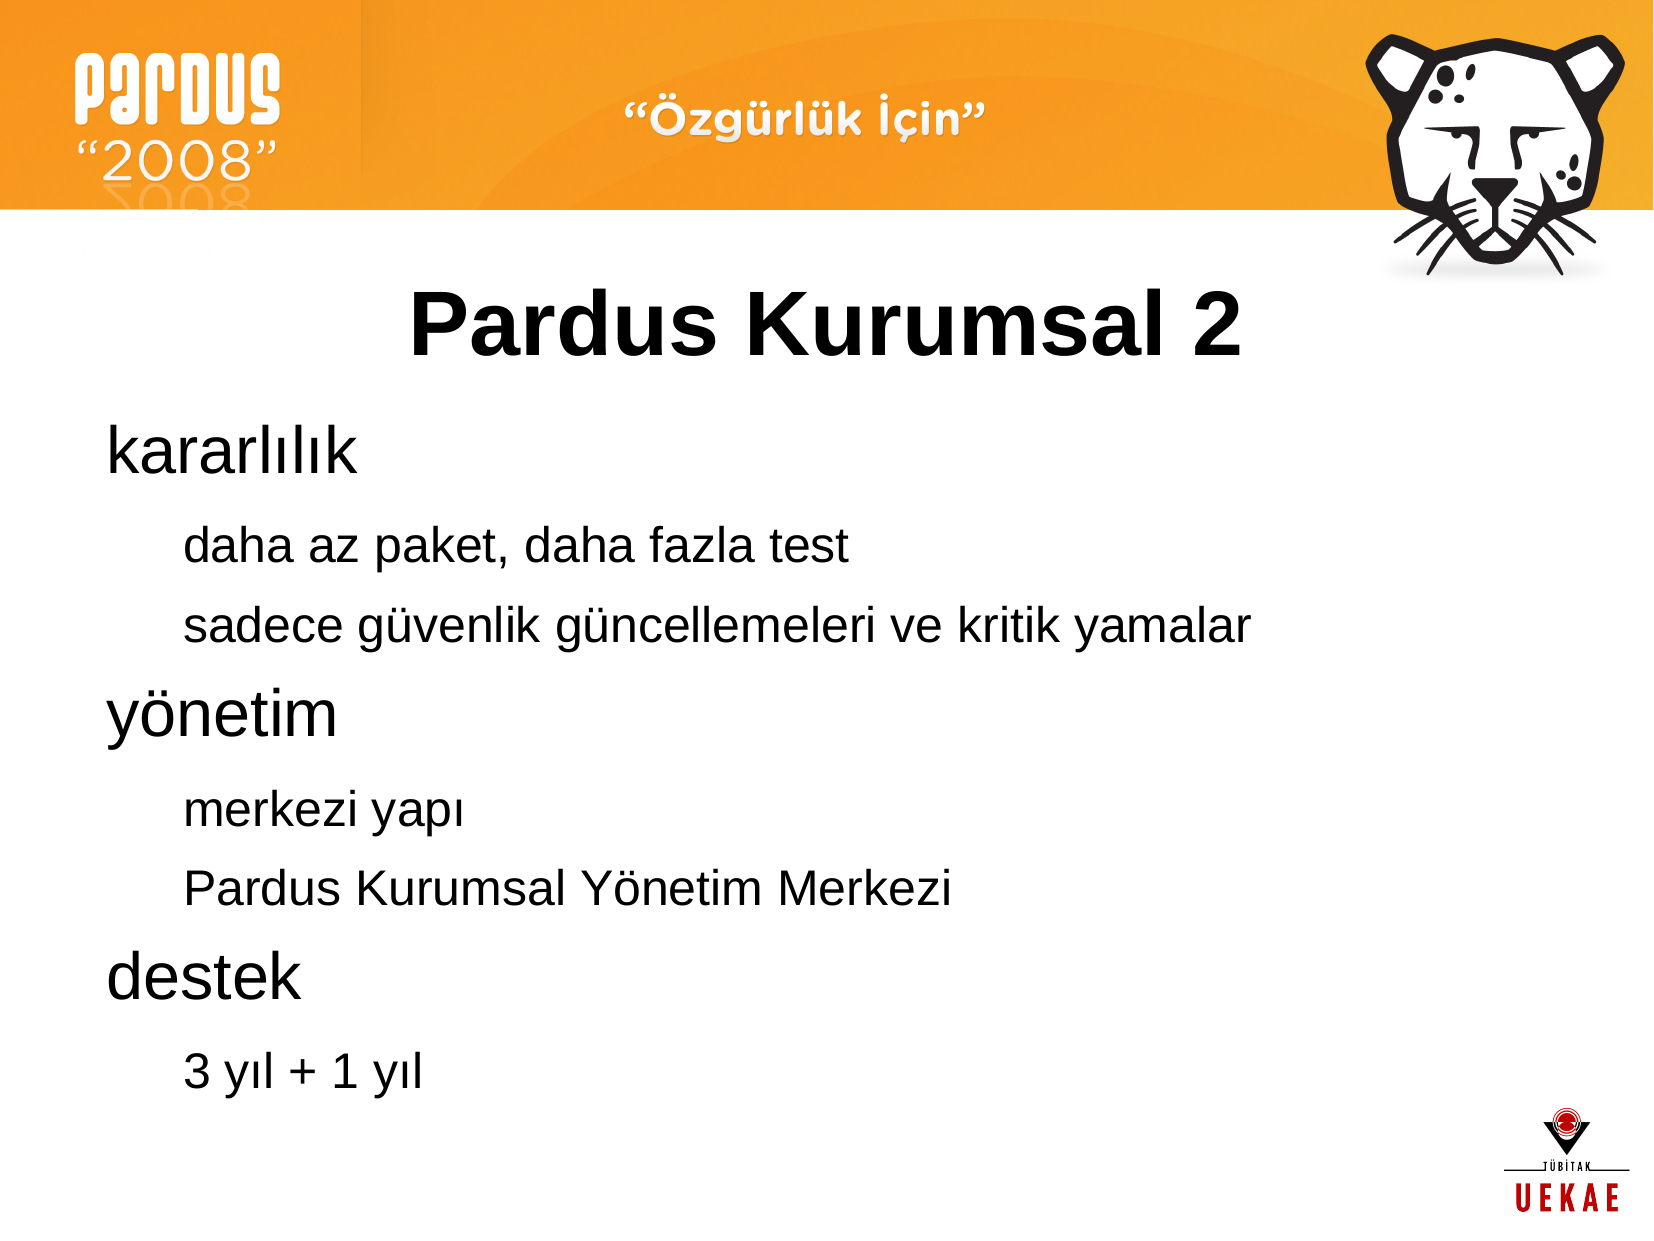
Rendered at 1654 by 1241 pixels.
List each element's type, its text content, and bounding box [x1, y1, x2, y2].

title Pardus Kurumsal 2 [82, 220, 1571, 428]
picture [0, 0, 1654, 293]
list kararlılık daha az paket, daha fazla test sadece güvenlik güncellemeleri ve kritik yamalar yönetim merkezi yapı Pardus Kurumsal Yönetim Merkezi destek 3 yıl + 1 yıl [88, 413, 1571, 1100]
picture [1500, 1104, 1634, 1215]
